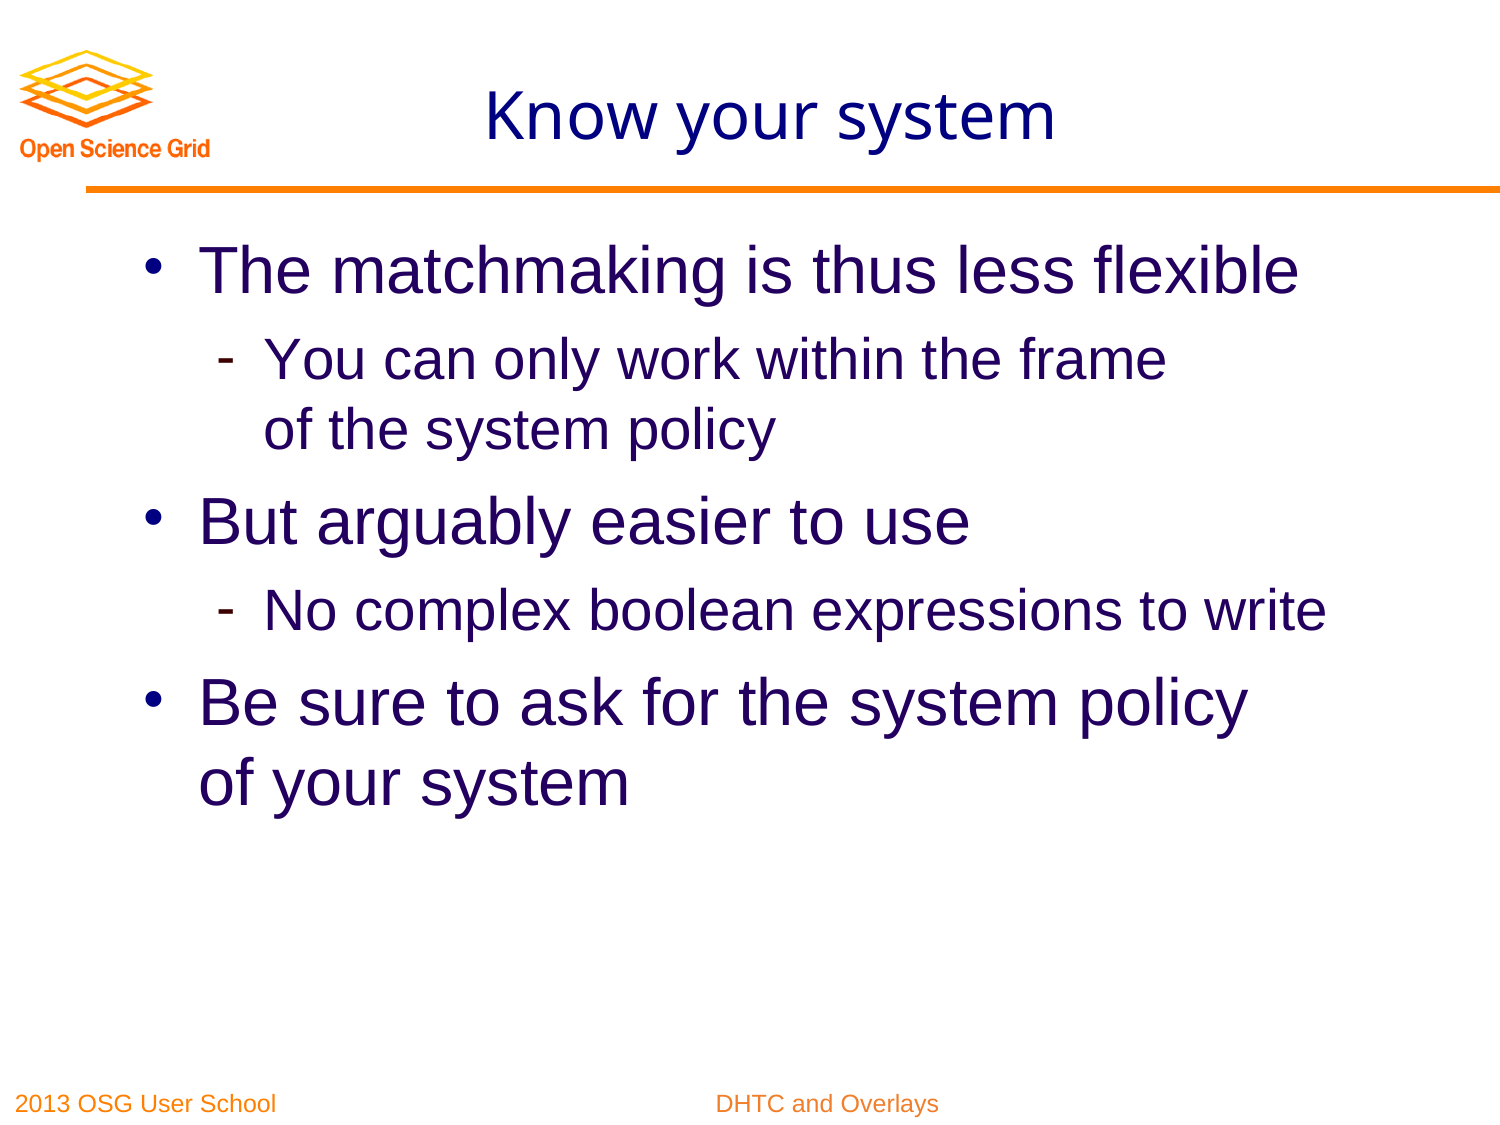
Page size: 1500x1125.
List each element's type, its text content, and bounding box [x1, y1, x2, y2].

list The matchmaking is thus less flexible You can only work within the frame of the system policy But arguably easier to use No complex boolean expressions to write Be sure to ask for the system policy of your system [127, 218, 1403, 962]
picture [0, 27, 201, 179]
title Know your system [201, 18, 1342, 207]
